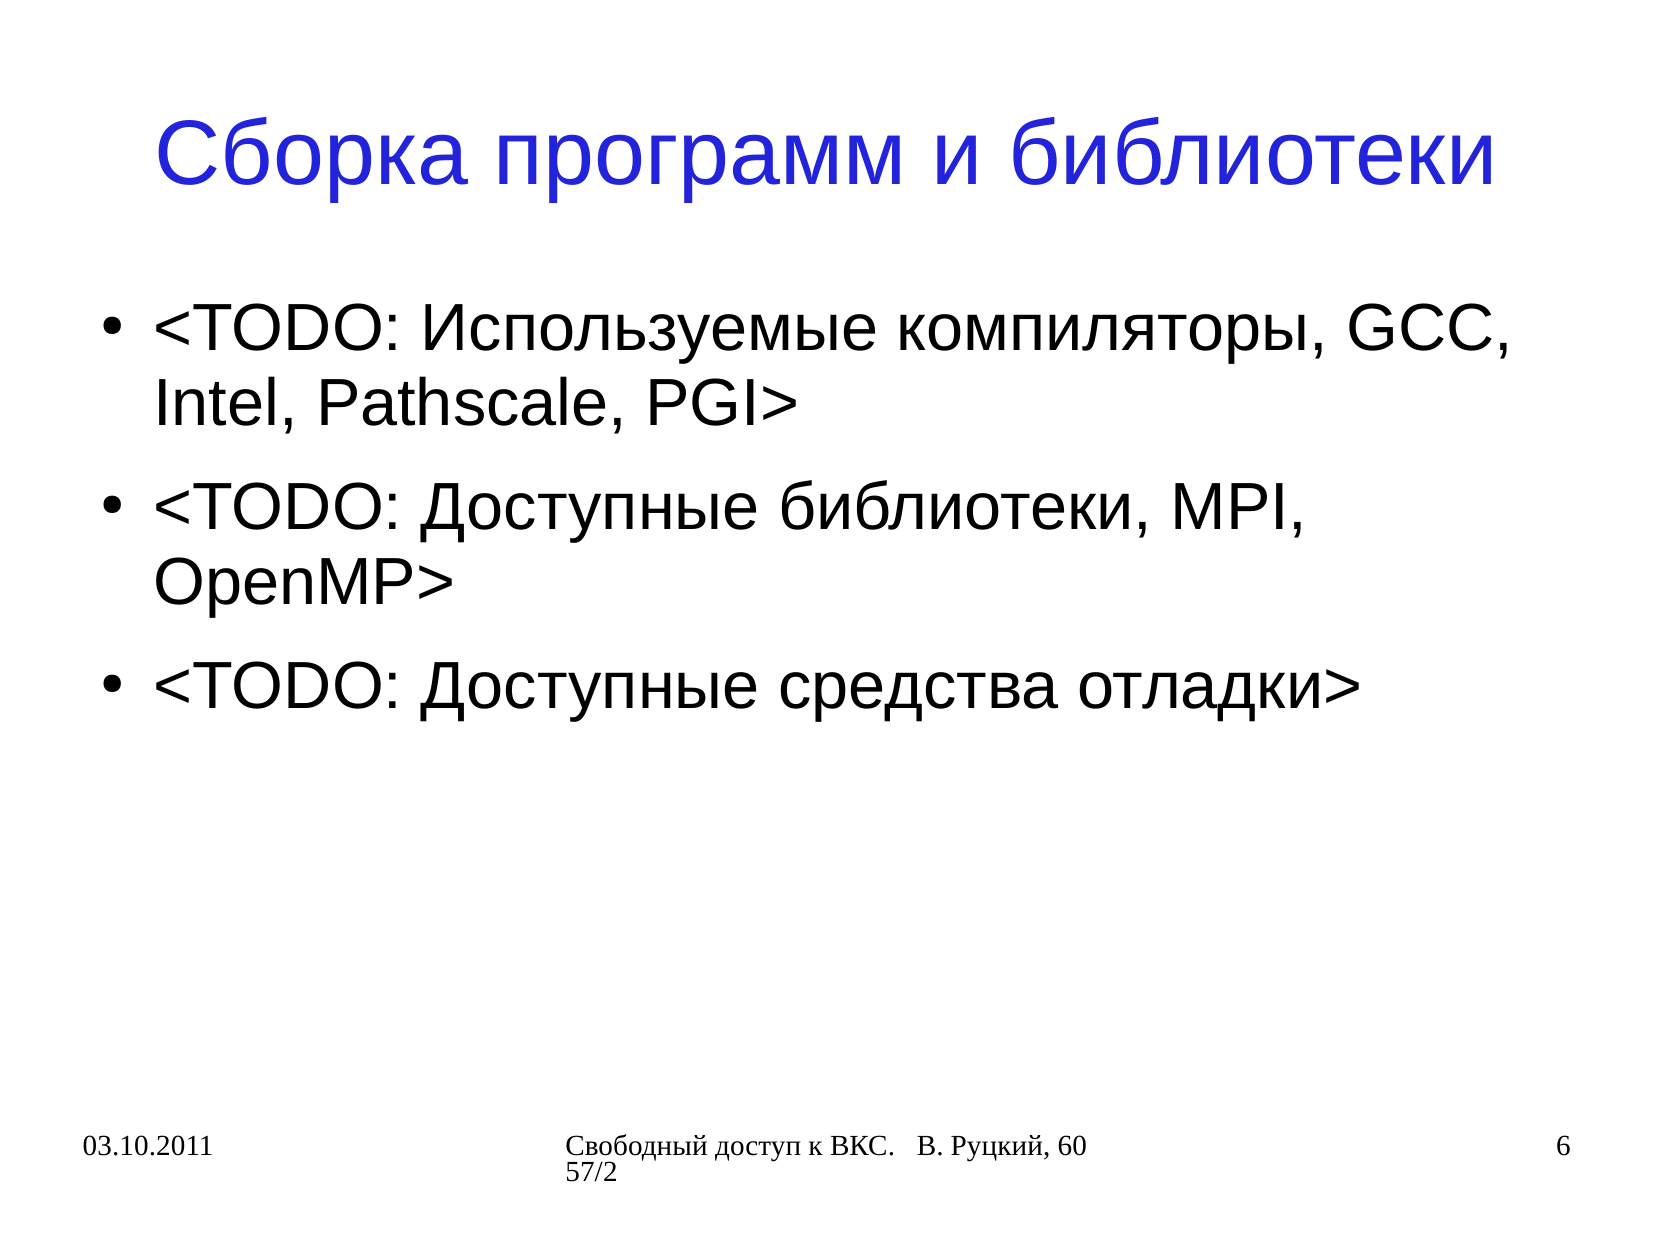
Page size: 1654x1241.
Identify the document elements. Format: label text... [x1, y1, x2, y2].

list <TODO: Используемые компиляторы, GCC, Intel, Pathscale, PGI> <TODO: Доступные библиотеки, MPI, OpenMP> <TODO: Доступные средства отладки> [82, 290, 1571, 1109]
title Сборка программ и библиотеки [82, 49, 1571, 257]
